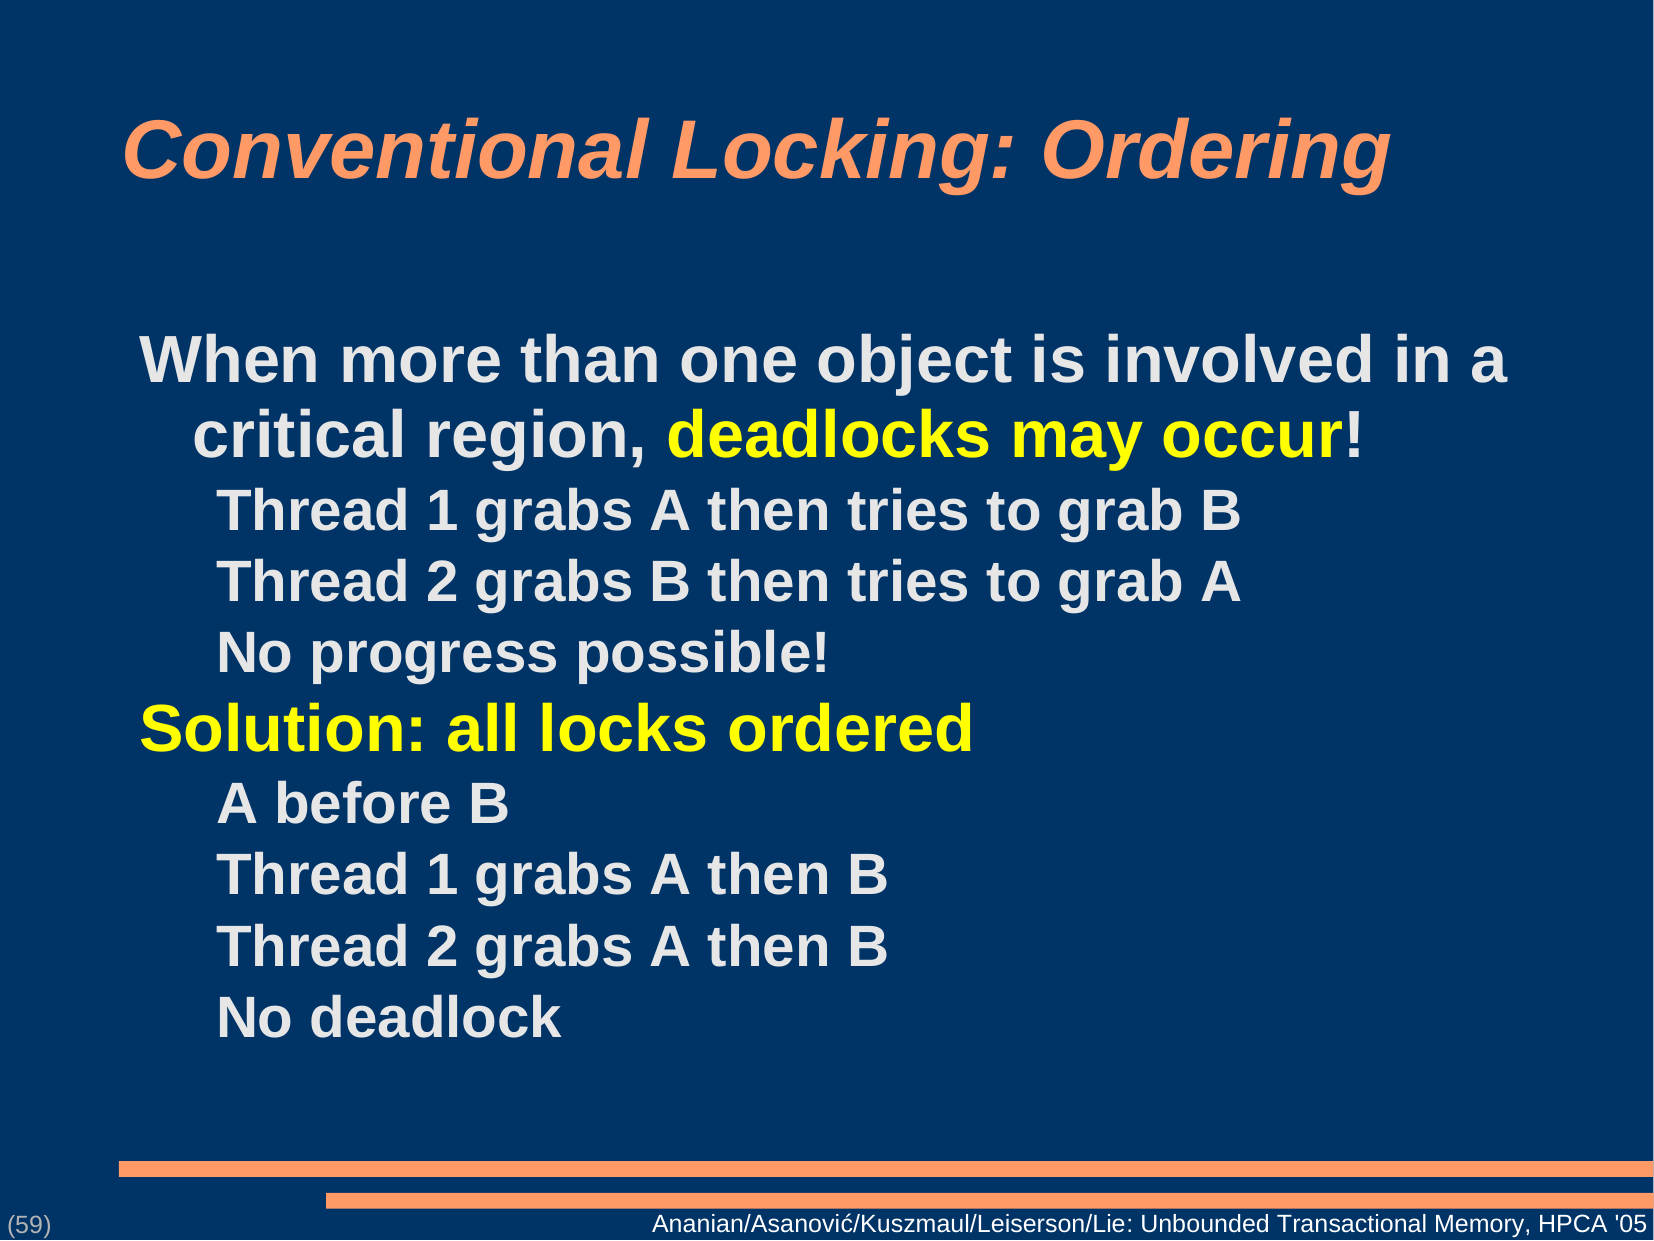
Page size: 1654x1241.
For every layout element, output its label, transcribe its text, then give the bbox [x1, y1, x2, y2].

list When more than one object is involved in a critical region, deadlocks may occur! Thread 1 grabs A then tries to grab B Thread 2 grabs B then tries to grab A No progress possible! Solution: all locks ordered A before B Thread 1 grabs A then B Thread 2 grabs A then B No deadlock [121, 322, 1561, 1133]
title Conventional Locking: Ordering [121, 46, 1534, 254]
